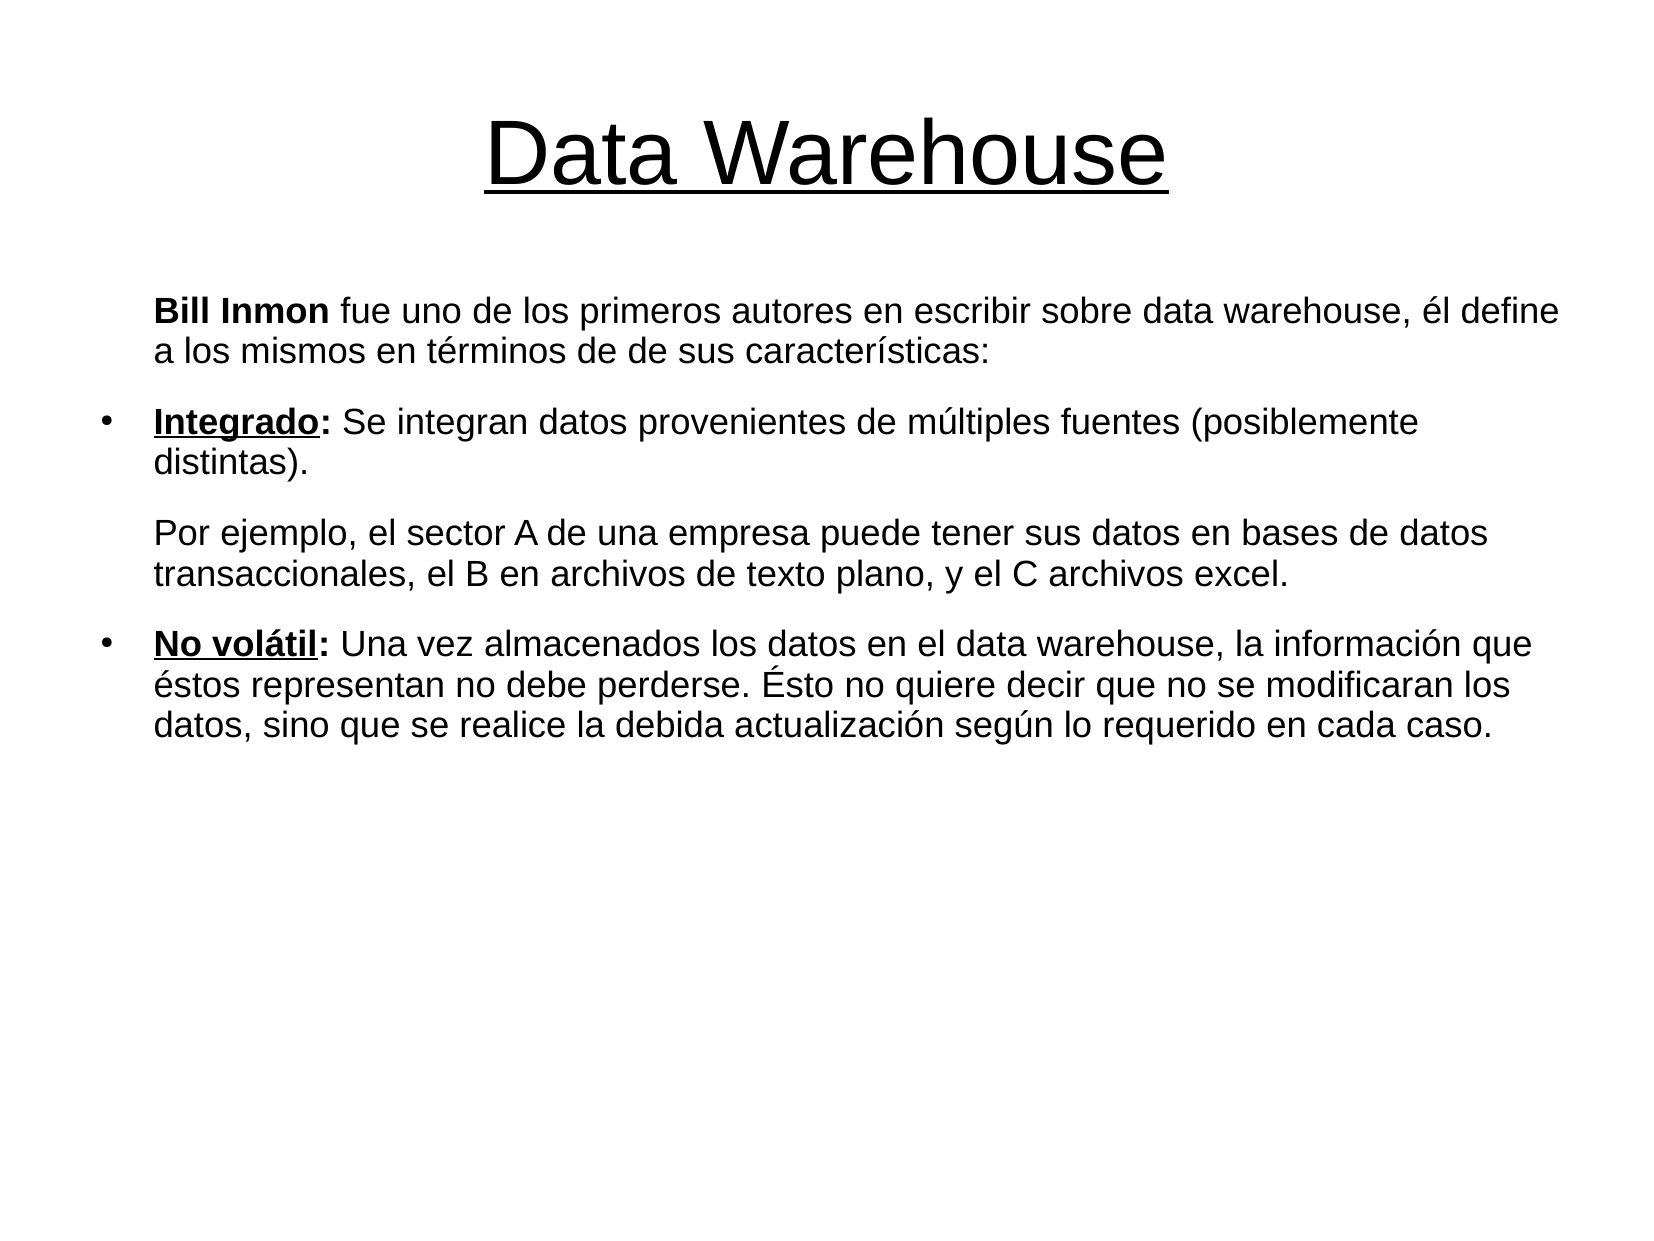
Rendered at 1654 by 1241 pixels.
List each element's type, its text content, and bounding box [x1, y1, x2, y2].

title Data Warehouse [82, 49, 1571, 257]
list Bill Inmon fue uno de los primeros autores en escribir sobre data warehouse, él define a los mismos en términos de de sus características: Integrado: Se integran datos provenientes de múltiples fuentes (posiblemente distintas). Por ejemplo, el sector A de una empresa puede tener sus datos en bases de datos transaccionales, el B en archivos de texto plano, y el C archivos excel. No volátil: Una vez almacenados los datos en el data warehouse, la información que éstos representan no debe perderse. Ésto no quiere decir que no se modificaran los datos, sino que se realice la debida actualización según lo requerido en cada caso. [82, 290, 1571, 1010]
